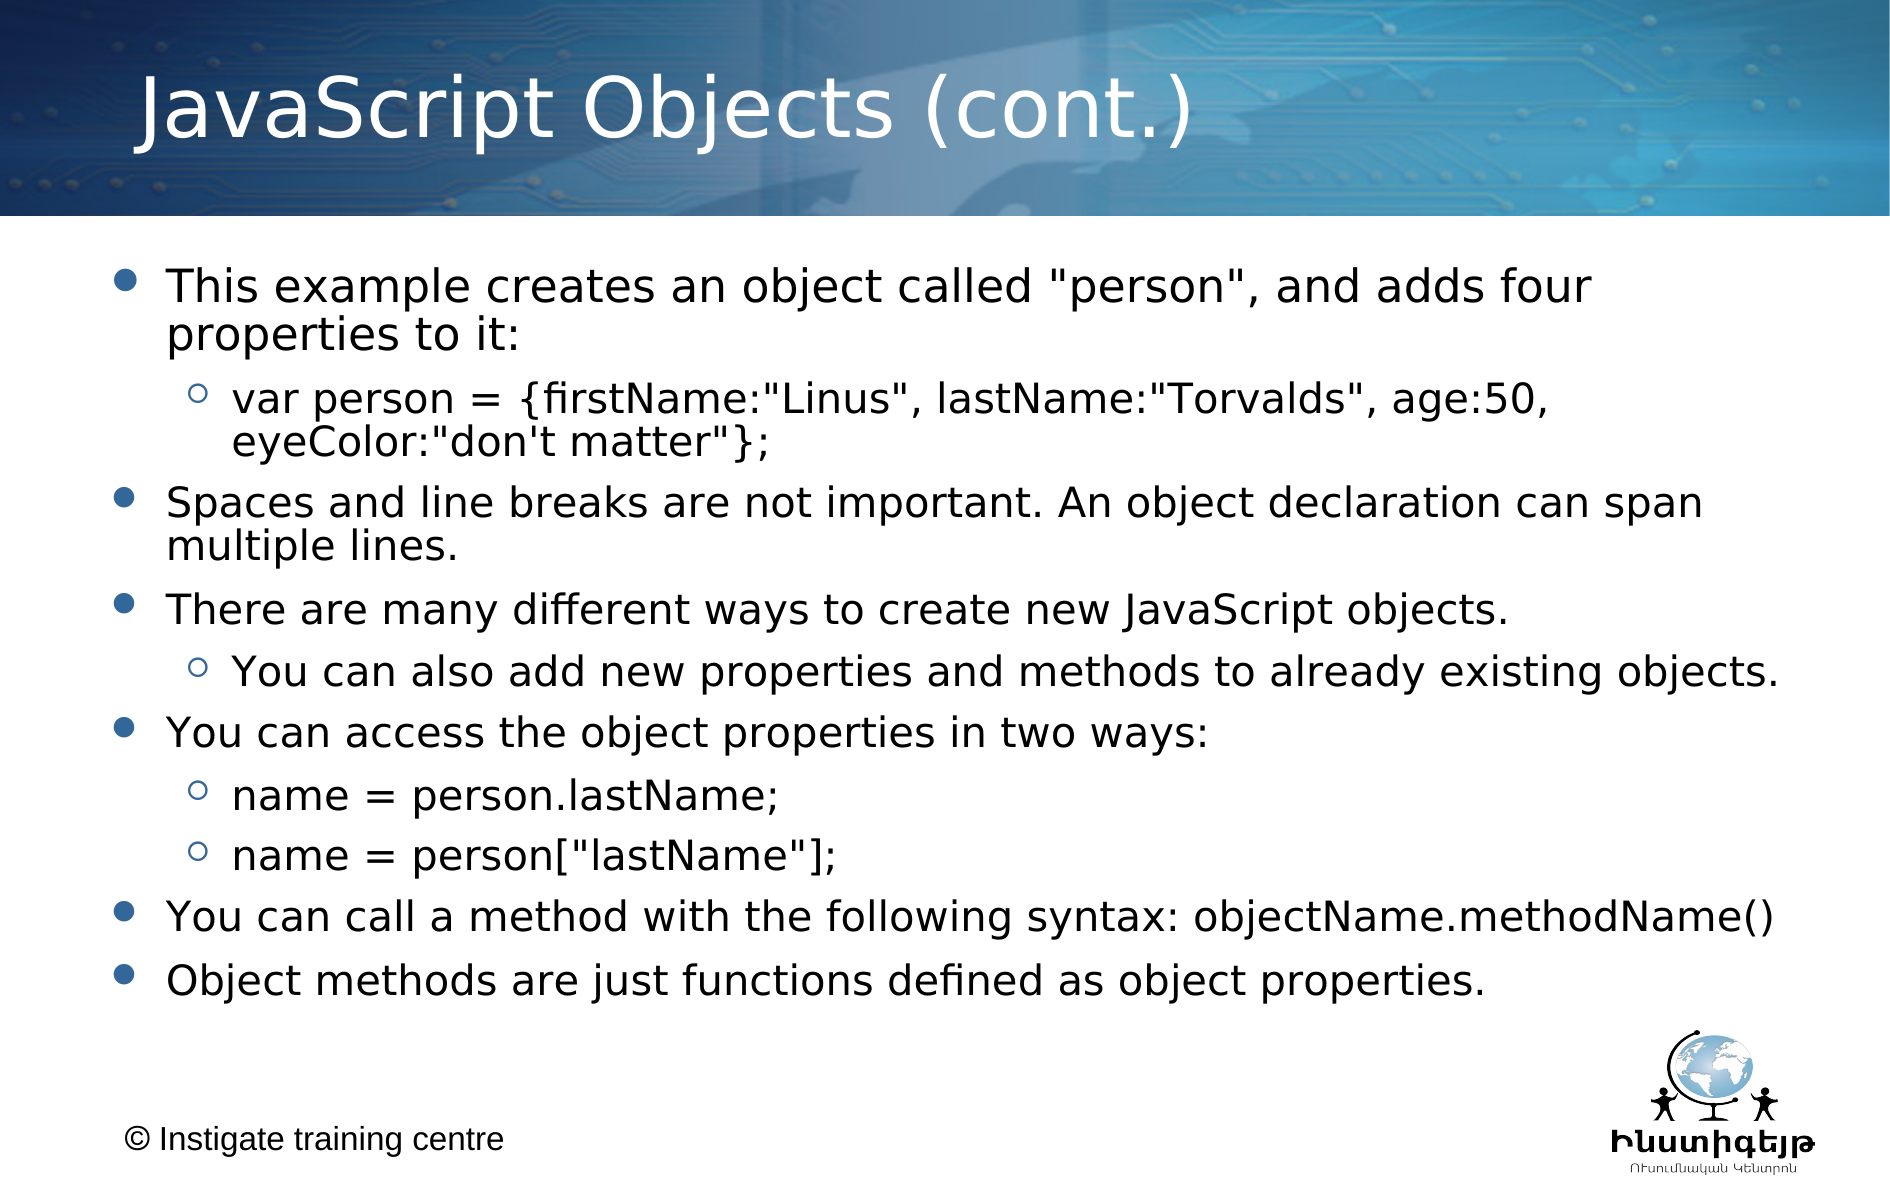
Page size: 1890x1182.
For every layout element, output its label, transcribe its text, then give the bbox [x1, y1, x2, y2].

list This example creates an object called "person", and adds four properties to it: var person = {firstName:"Linus", lastName:"Torvalds", age:50, eyeColor:"don't matter"}; Spaces and line breaks are not important. An object declaration can span multiple lines. There are many different ways to create new JavaScript objects. You can also add new properties and methods to already existing objects. You can access the object properties in two ways: name = person.lastName; name = person["lastName"]; You can call a method with the following syntax: objectName.methodName() Object methods are just functions defined as object properties. [110, 264, 1801, 291]
text_box JavaScript Objects (cont.) [138, 82, 1801, 91]
picture [1612, 1030, 1815, 1175]
picture [0, 0, 1890, 216]
